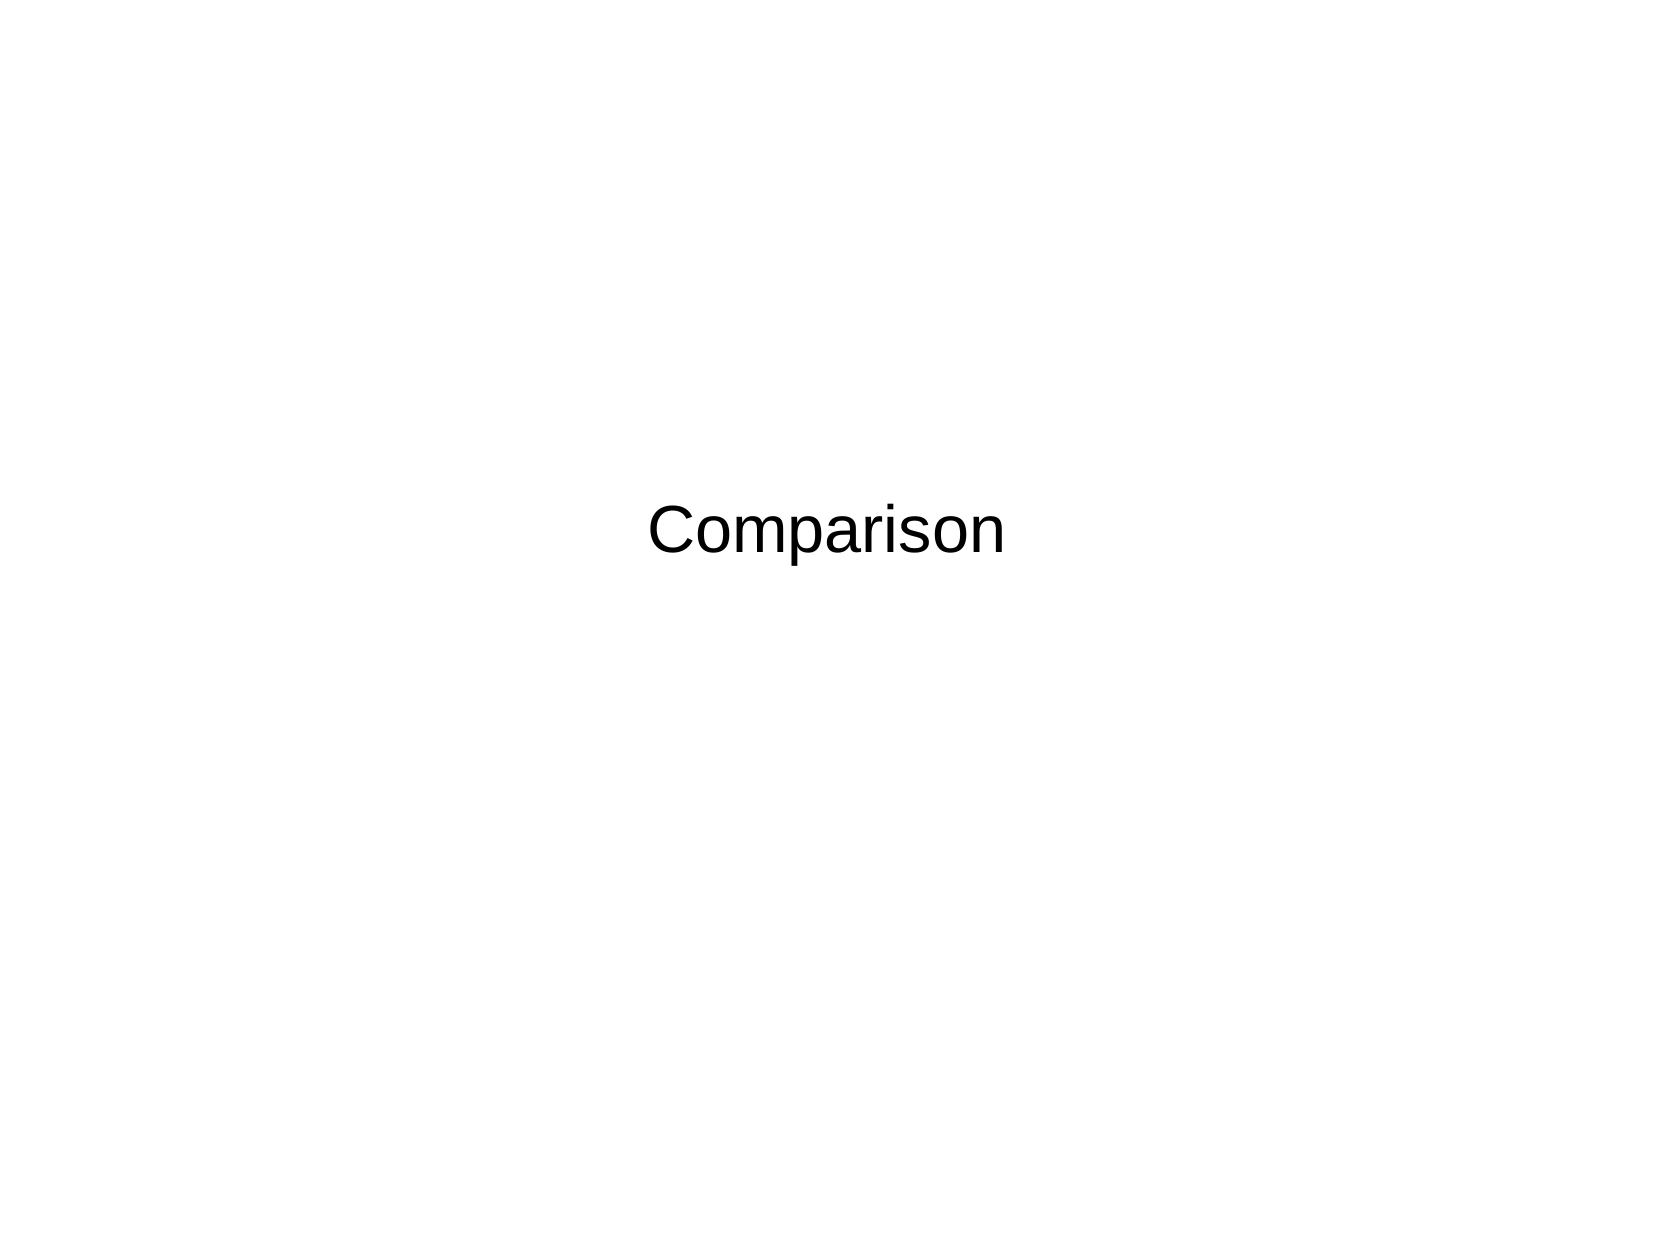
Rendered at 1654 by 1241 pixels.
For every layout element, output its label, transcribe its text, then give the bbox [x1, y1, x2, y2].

subtitle Comparison [82, 49, 1571, 1010]
